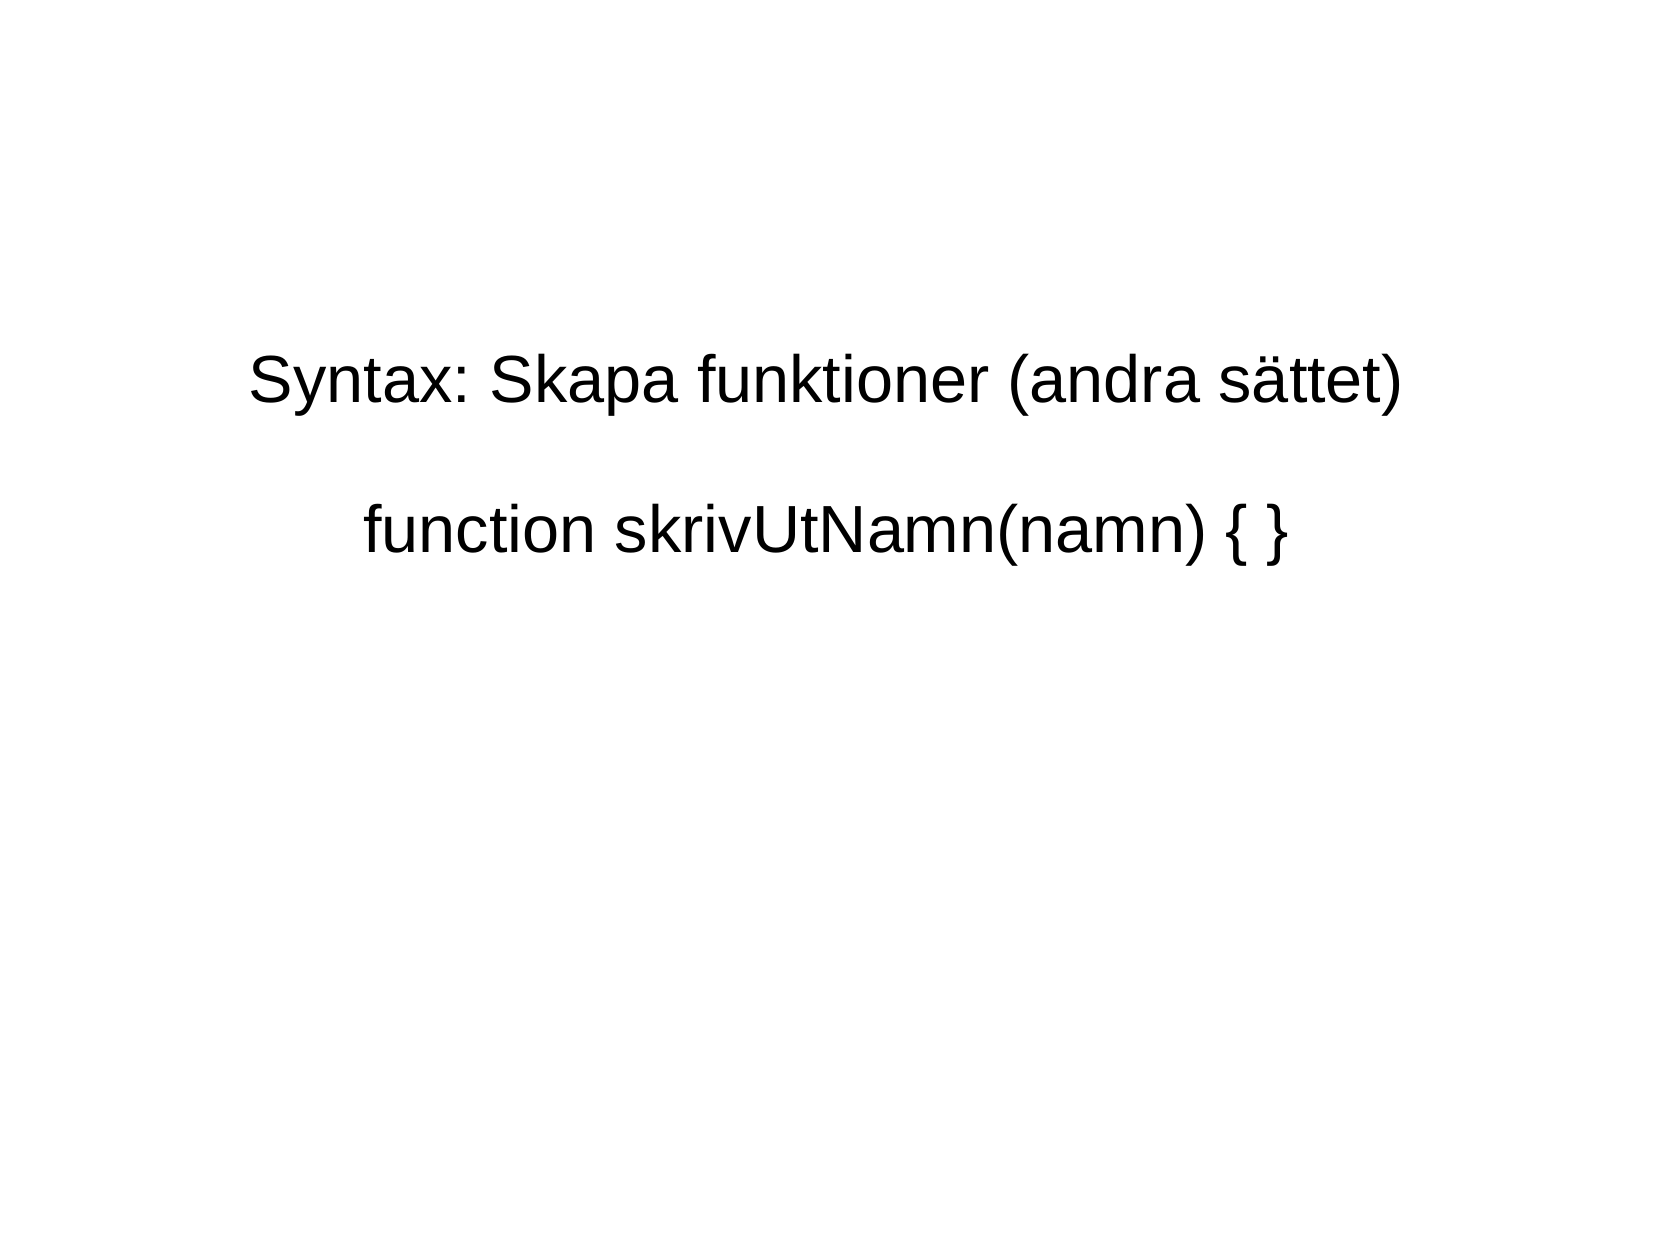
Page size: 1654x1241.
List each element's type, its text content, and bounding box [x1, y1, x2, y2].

subtitle Syntax: Skapa funktioner (andra sättet) function skrivUtNamn(namn) { } [82, 342, 1571, 1010]
